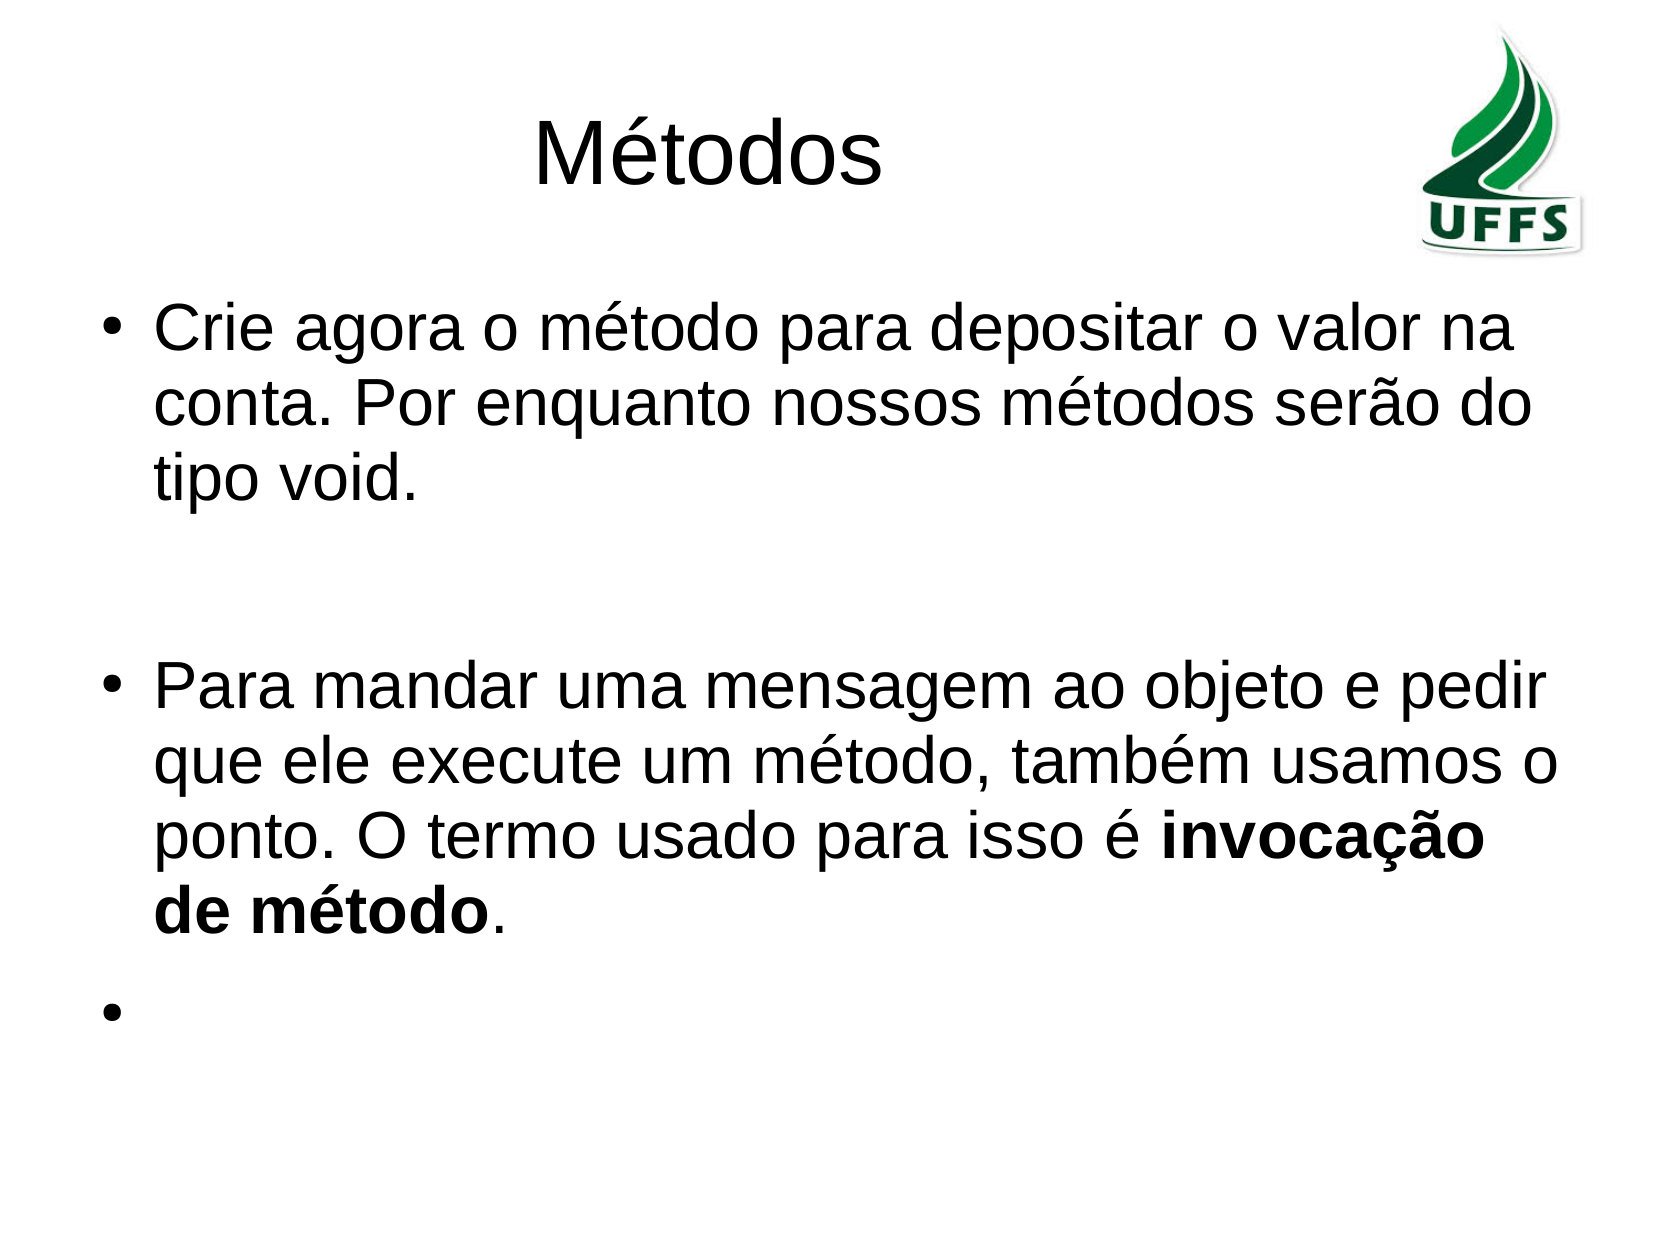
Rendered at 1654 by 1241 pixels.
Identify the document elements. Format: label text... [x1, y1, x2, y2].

title Métodos [82, 49, 1335, 257]
picture [1381, 20, 1624, 272]
list Crie agora o método para depositar o valor na conta. Por enquanto nossos métodos serão do tipo void. Para mandar uma mensagem ao objeto e pedir que ele execute um método, também usamos o ponto. O termo usado para isso é invocação de método. [82, 290, 1571, 1010]
